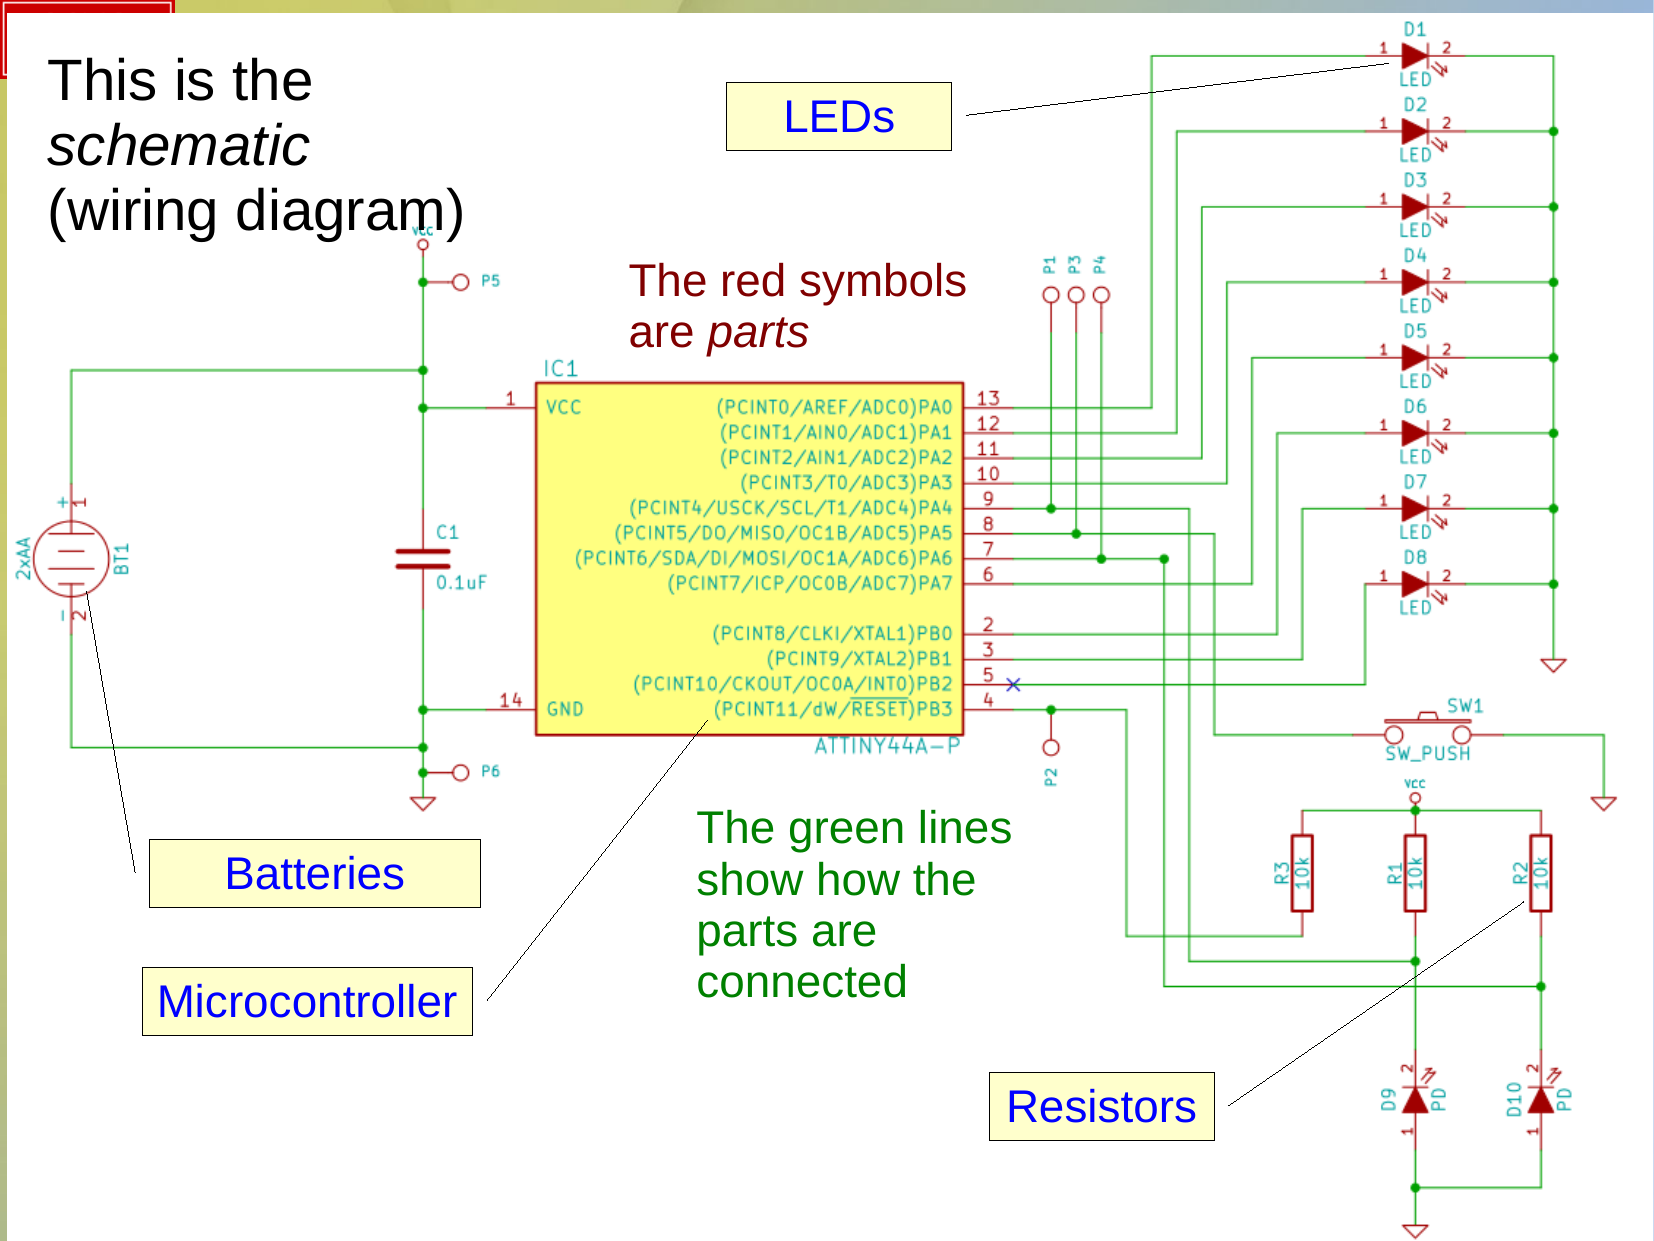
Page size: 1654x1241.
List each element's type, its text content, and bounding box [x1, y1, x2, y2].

text_box This is the schematic (wiring diagram) [30, 37, 485, 255]
text_box Batteries [150, 840, 480, 908]
text_box Resistors [989, 1072, 1214, 1140]
text_box The green lines show how the parts are connected [681, 795, 1028, 1015]
text_box The red symbols are parts [613, 247, 983, 365]
text_box LEDs [727, 82, 952, 150]
picture [0, 0, 1654, 1241]
text_box Microcontroller [142, 967, 473, 1035]
